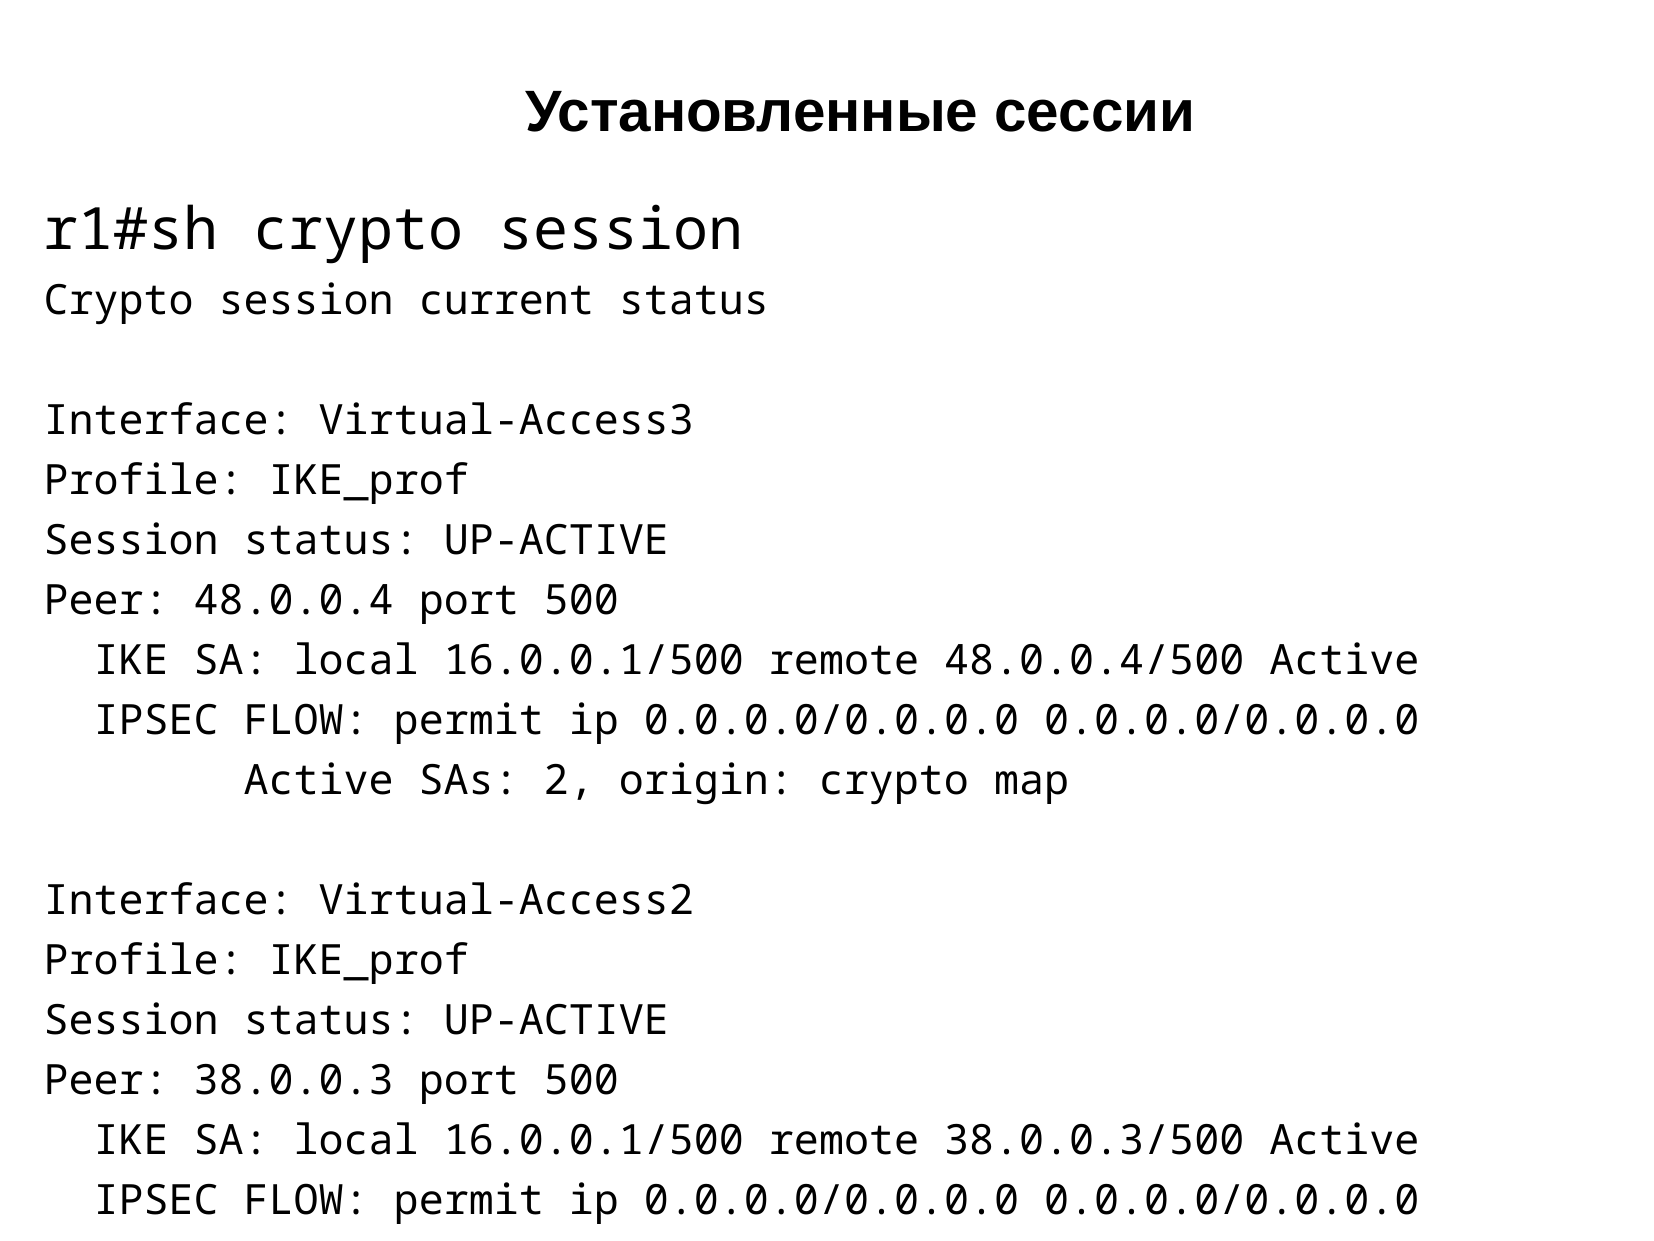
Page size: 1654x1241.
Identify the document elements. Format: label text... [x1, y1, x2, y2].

text_box Установленные сессии [123, 41, 1597, 151]
list r1#sh crypto session Crypto session current status Interface: Virtual-Access3 Profile: IKE_prof Session status: UP-ACTIVE Peer: 48.0.0.4 port 500 IKE SA: local 16.0.0.1/500 remote 48.0.0.4/500 Active IPSEC FLOW: permit ip 0.0.0.0/0.0.0.0 0.0.0.0/0.0.0.0 Active SAs: 2, origin: crypto map Interface: Virtual-Access2 Profile: IKE_prof Session status: UP-ACTIVE Peer: 38.0.0.3 port 500 IKE SA: local 16.0.0.1/500 remote 38.0.0.3/500 Active IPSEC FLOW: permit ip 0.0.0.0/0.0.0.0 0.0.0.0/0.0.0.0 Active SAs: 2, origin: crypto map [37, 187, 1613, 1235]
